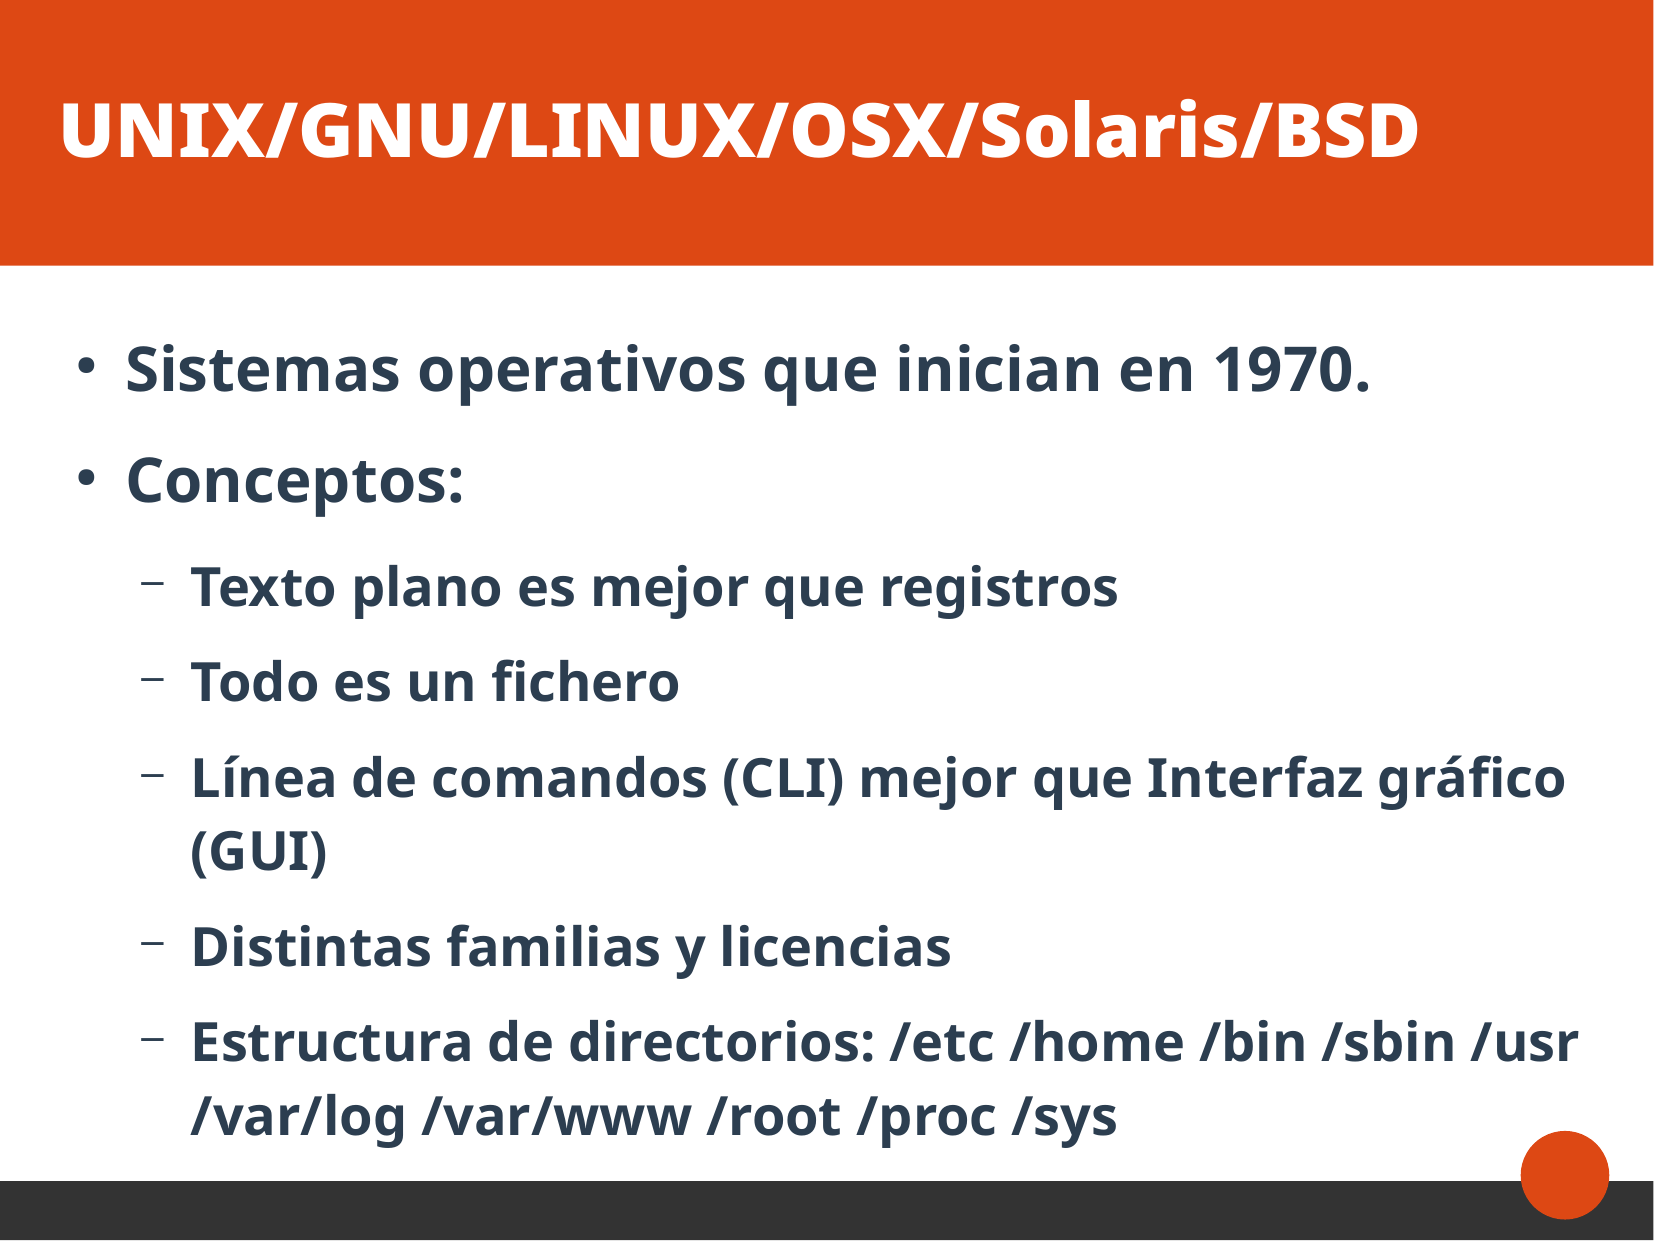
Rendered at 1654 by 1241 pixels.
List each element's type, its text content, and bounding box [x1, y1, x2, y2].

list Sistemas operativos que inician en 1970. Conceptos: Texto plano es mejor que registros Todo es un fichero Línea de comandos (CLI) mejor que Interfaz gráfico (GUI) Distintas familias y licencias Estructura de directorios: /etc /home /bin /sbin /usr /var/log /var/www /root /proc /sys [59, 324, 1595, 1152]
title UNIX/GNU/LINUX/OSX/Solaris/BSD [59, 49, 1595, 207]
